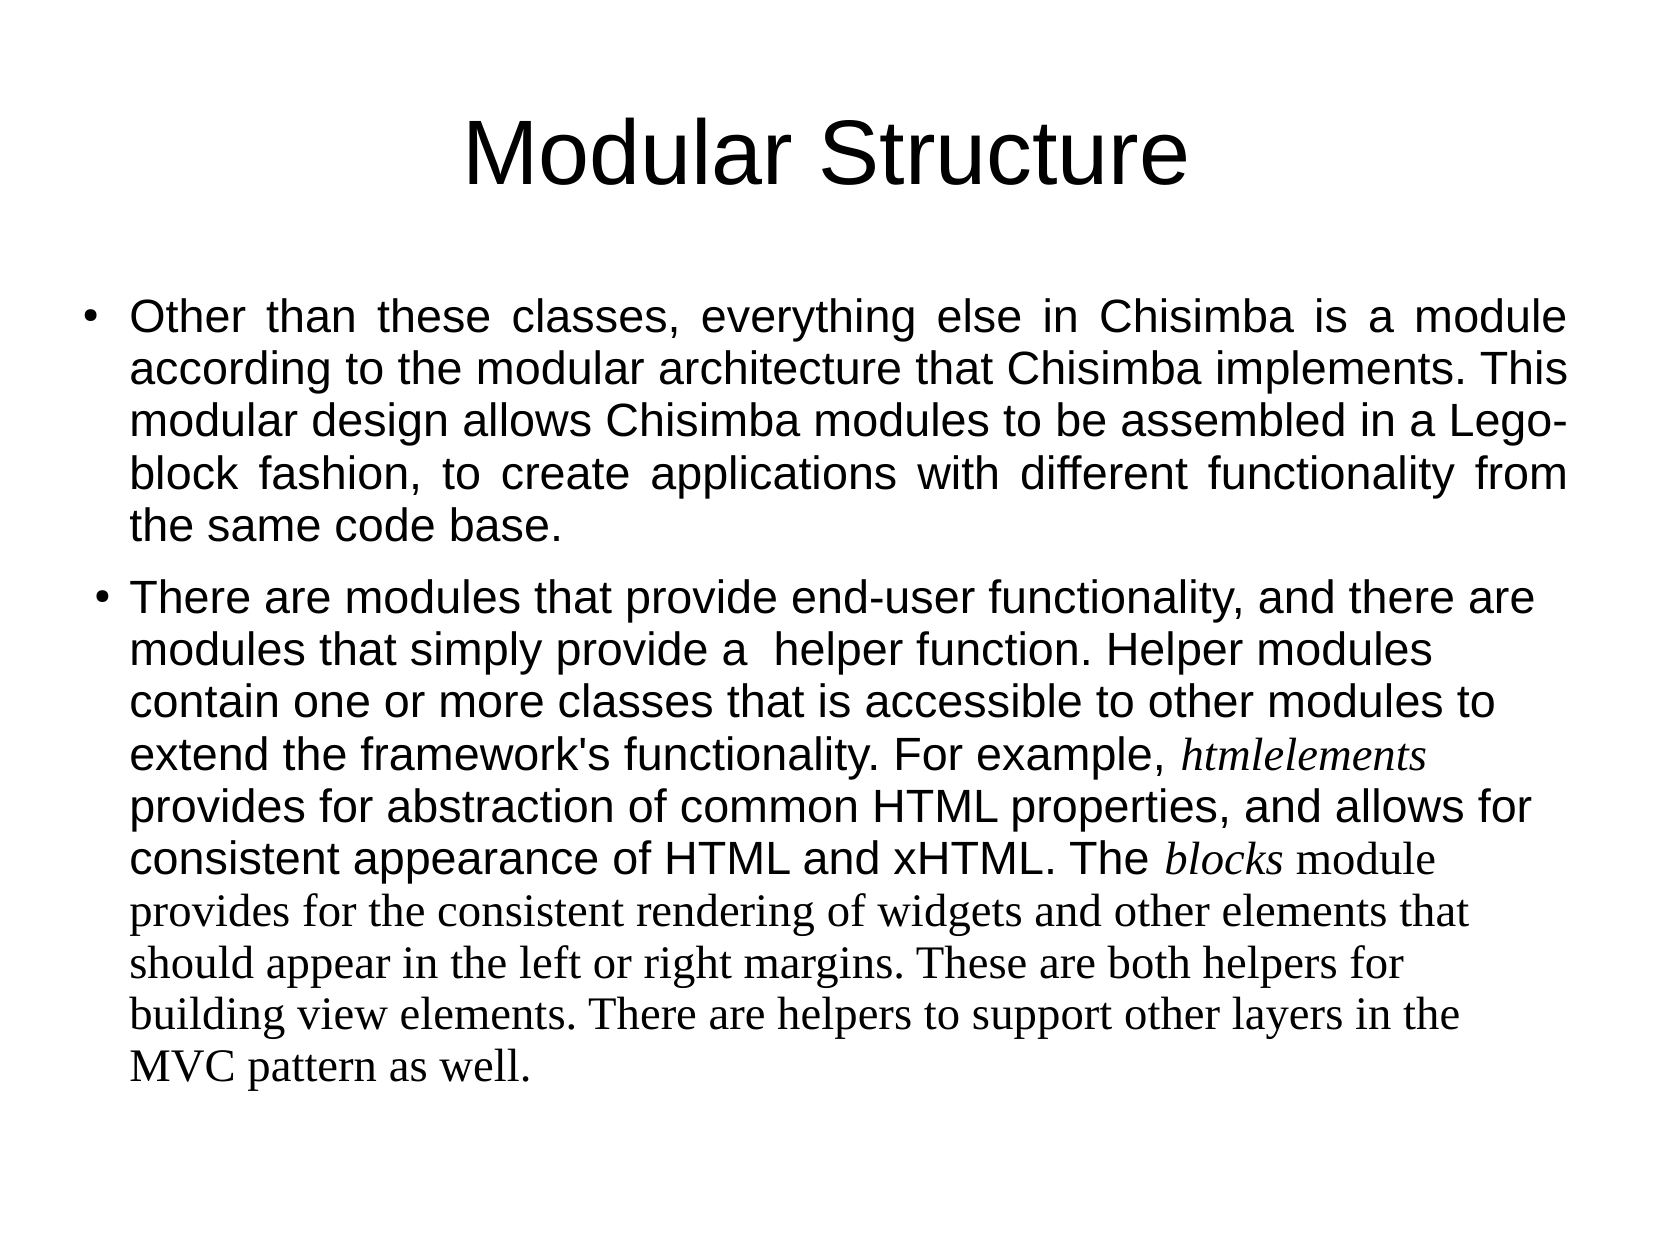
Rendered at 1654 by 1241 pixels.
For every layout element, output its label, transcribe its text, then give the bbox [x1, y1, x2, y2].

list Other than these classes, everything else in Chisimba is a module according to the modular architecture that Chisimba implements. This modular design allows Chisimba modules to be assembled in a Lego-block fashion, to create applications with different functionality from the same code base. There are modules that provide end-user functionality, and there are modules that simply provide a helper function. Helper modules contain one or more classes that is accessible to other modules to extend the framework's functionality. For example, htmlelements provides for abstraction of common HTML properties, and allows for consistent appearance of HTML and xHTML. The blocks module provides for the consistent rendering of widgets and other elements that should appear in the left or right margins. These are both helpers for building view elements. There are helpers to support other layers in the MVC pattern as well. [82, 290, 1571, 1109]
title Modular Structure [82, 56, 1571, 250]
